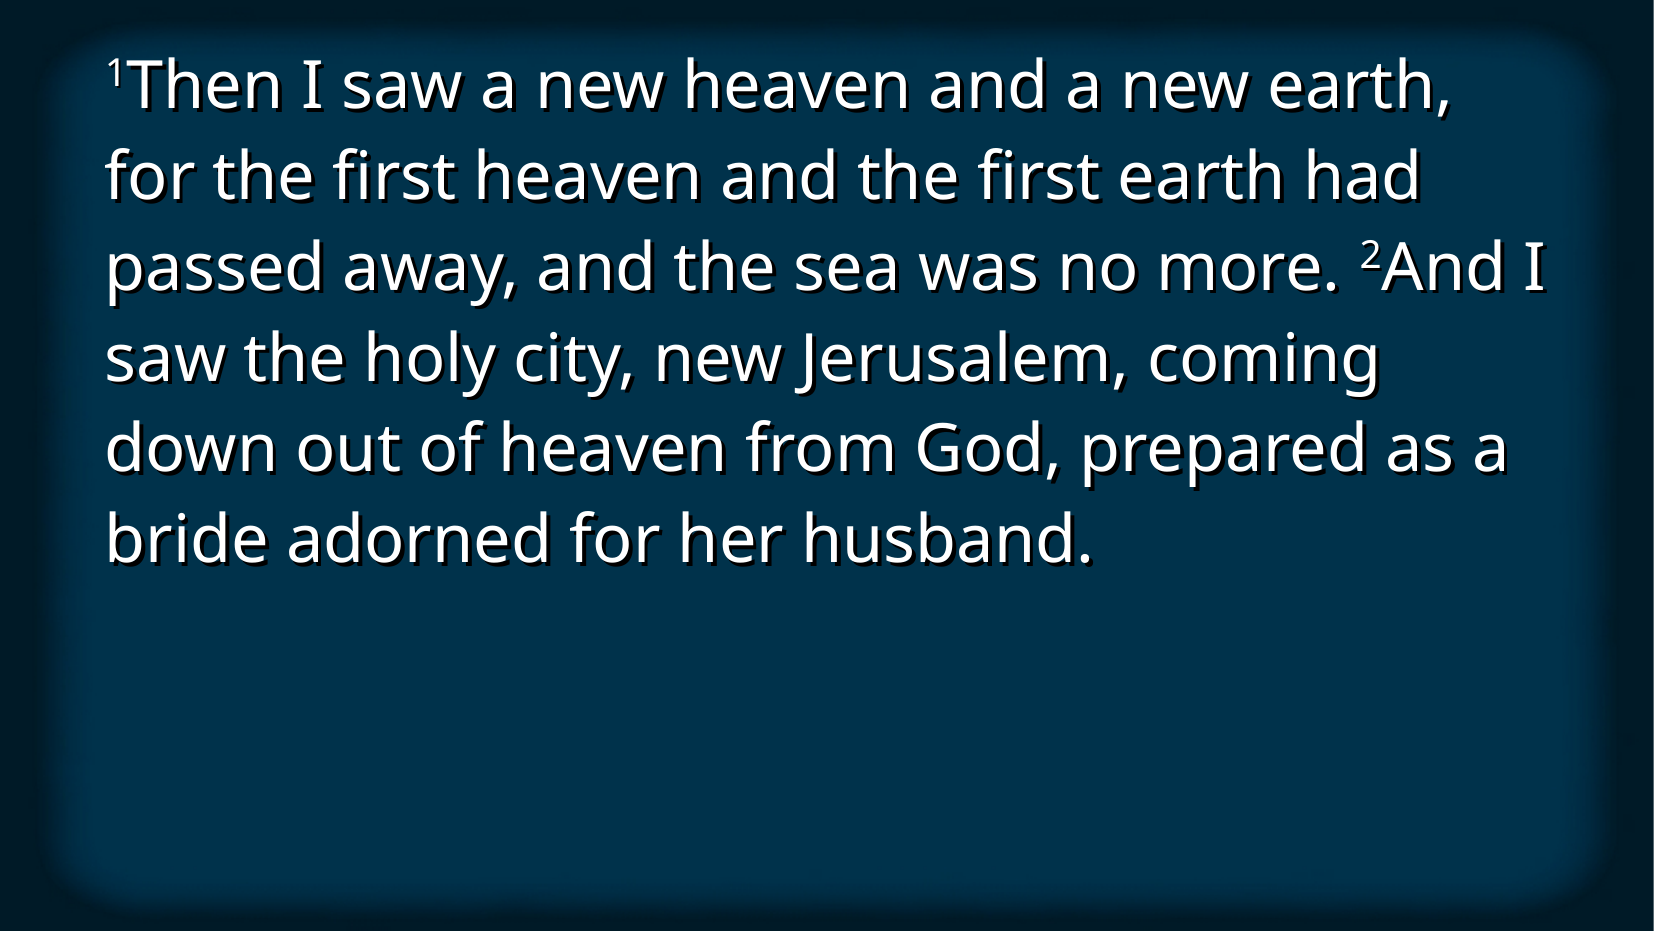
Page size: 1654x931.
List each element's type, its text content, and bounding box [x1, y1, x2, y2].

picture [0, 0, 1654, 931]
text_box 1Then I saw a new heaven and a new earth, for the first heaven and the first earth had passed away, and the sea was no more. 2And I saw the holy city, new Jerusalem, coming down out of heaven from God, prepared as a bride adorned for her husband. [90, 30, 1576, 578]
